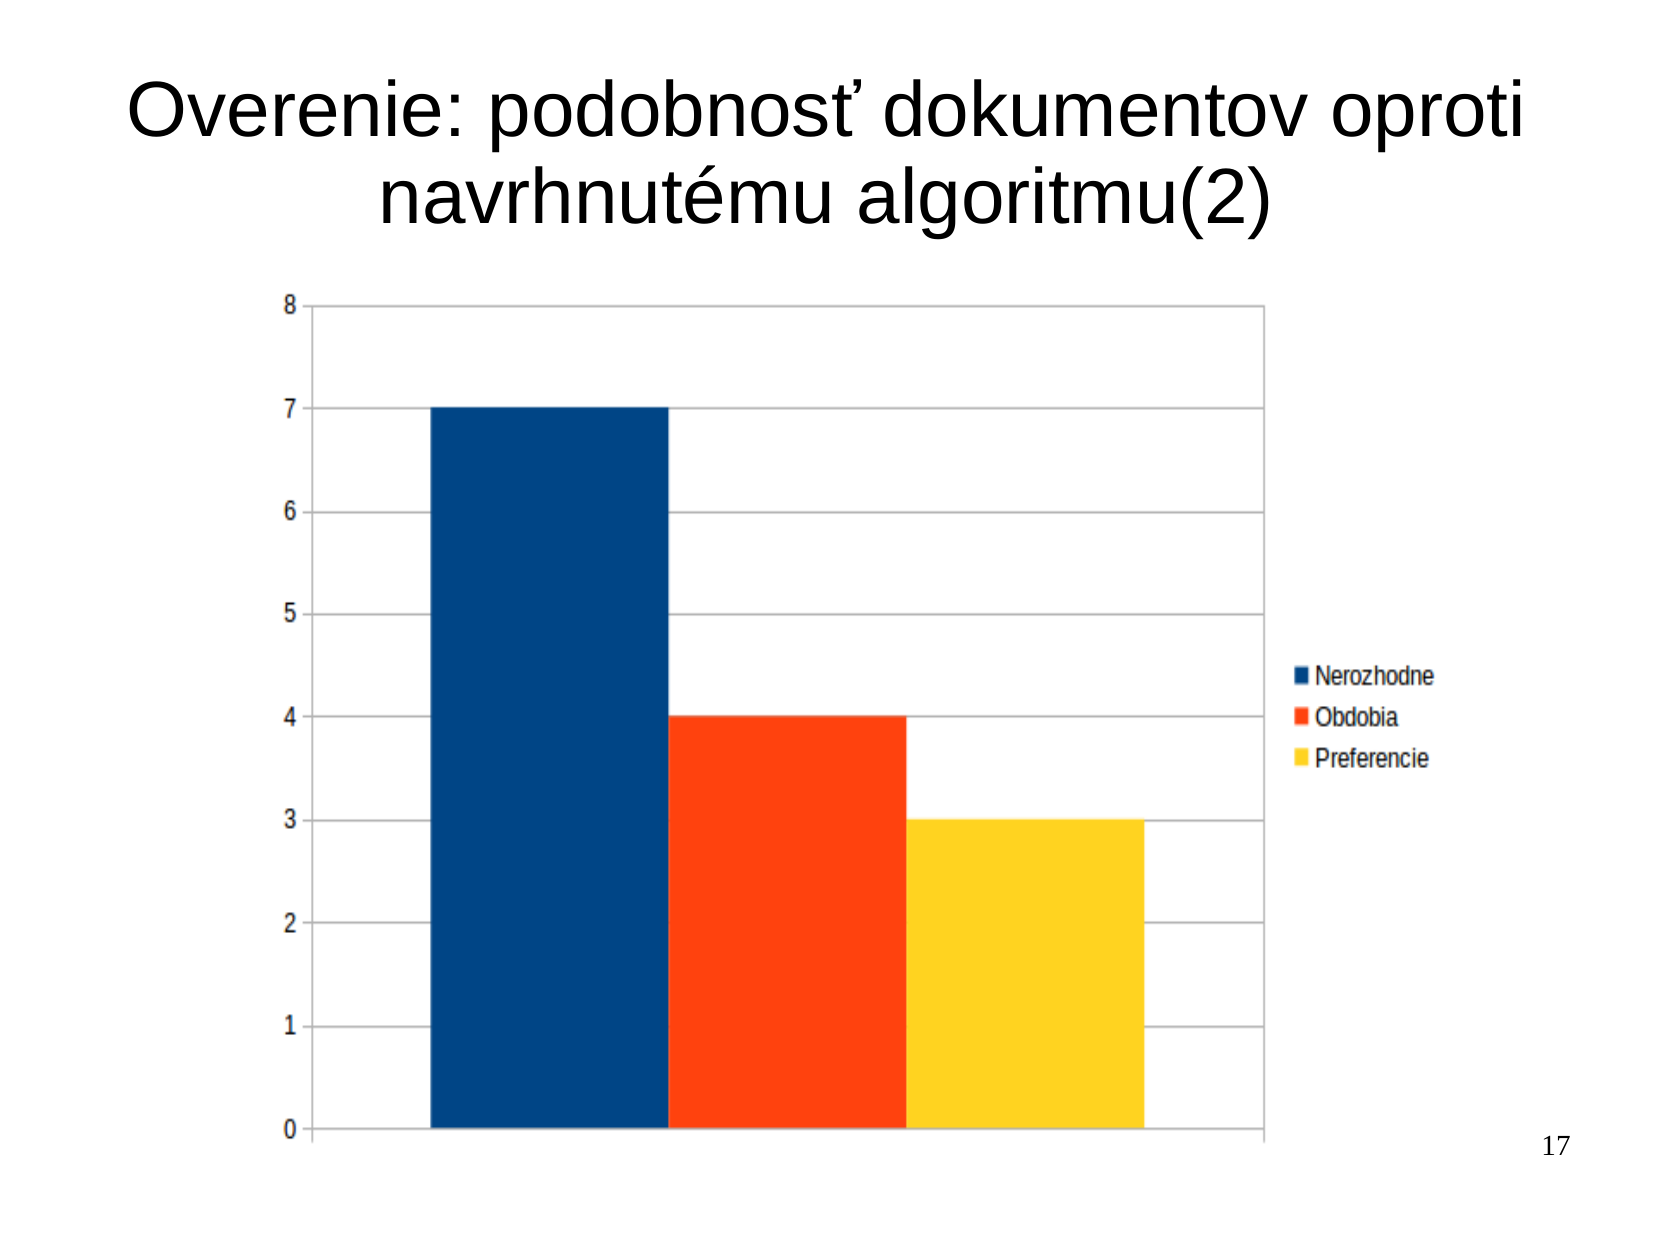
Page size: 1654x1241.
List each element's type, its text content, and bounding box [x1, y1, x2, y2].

picture [260, 271, 1455, 1164]
title Overenie: podobnosť dokumentov oproti navrhnutému algoritmu(2) [82, 49, 1571, 257]
